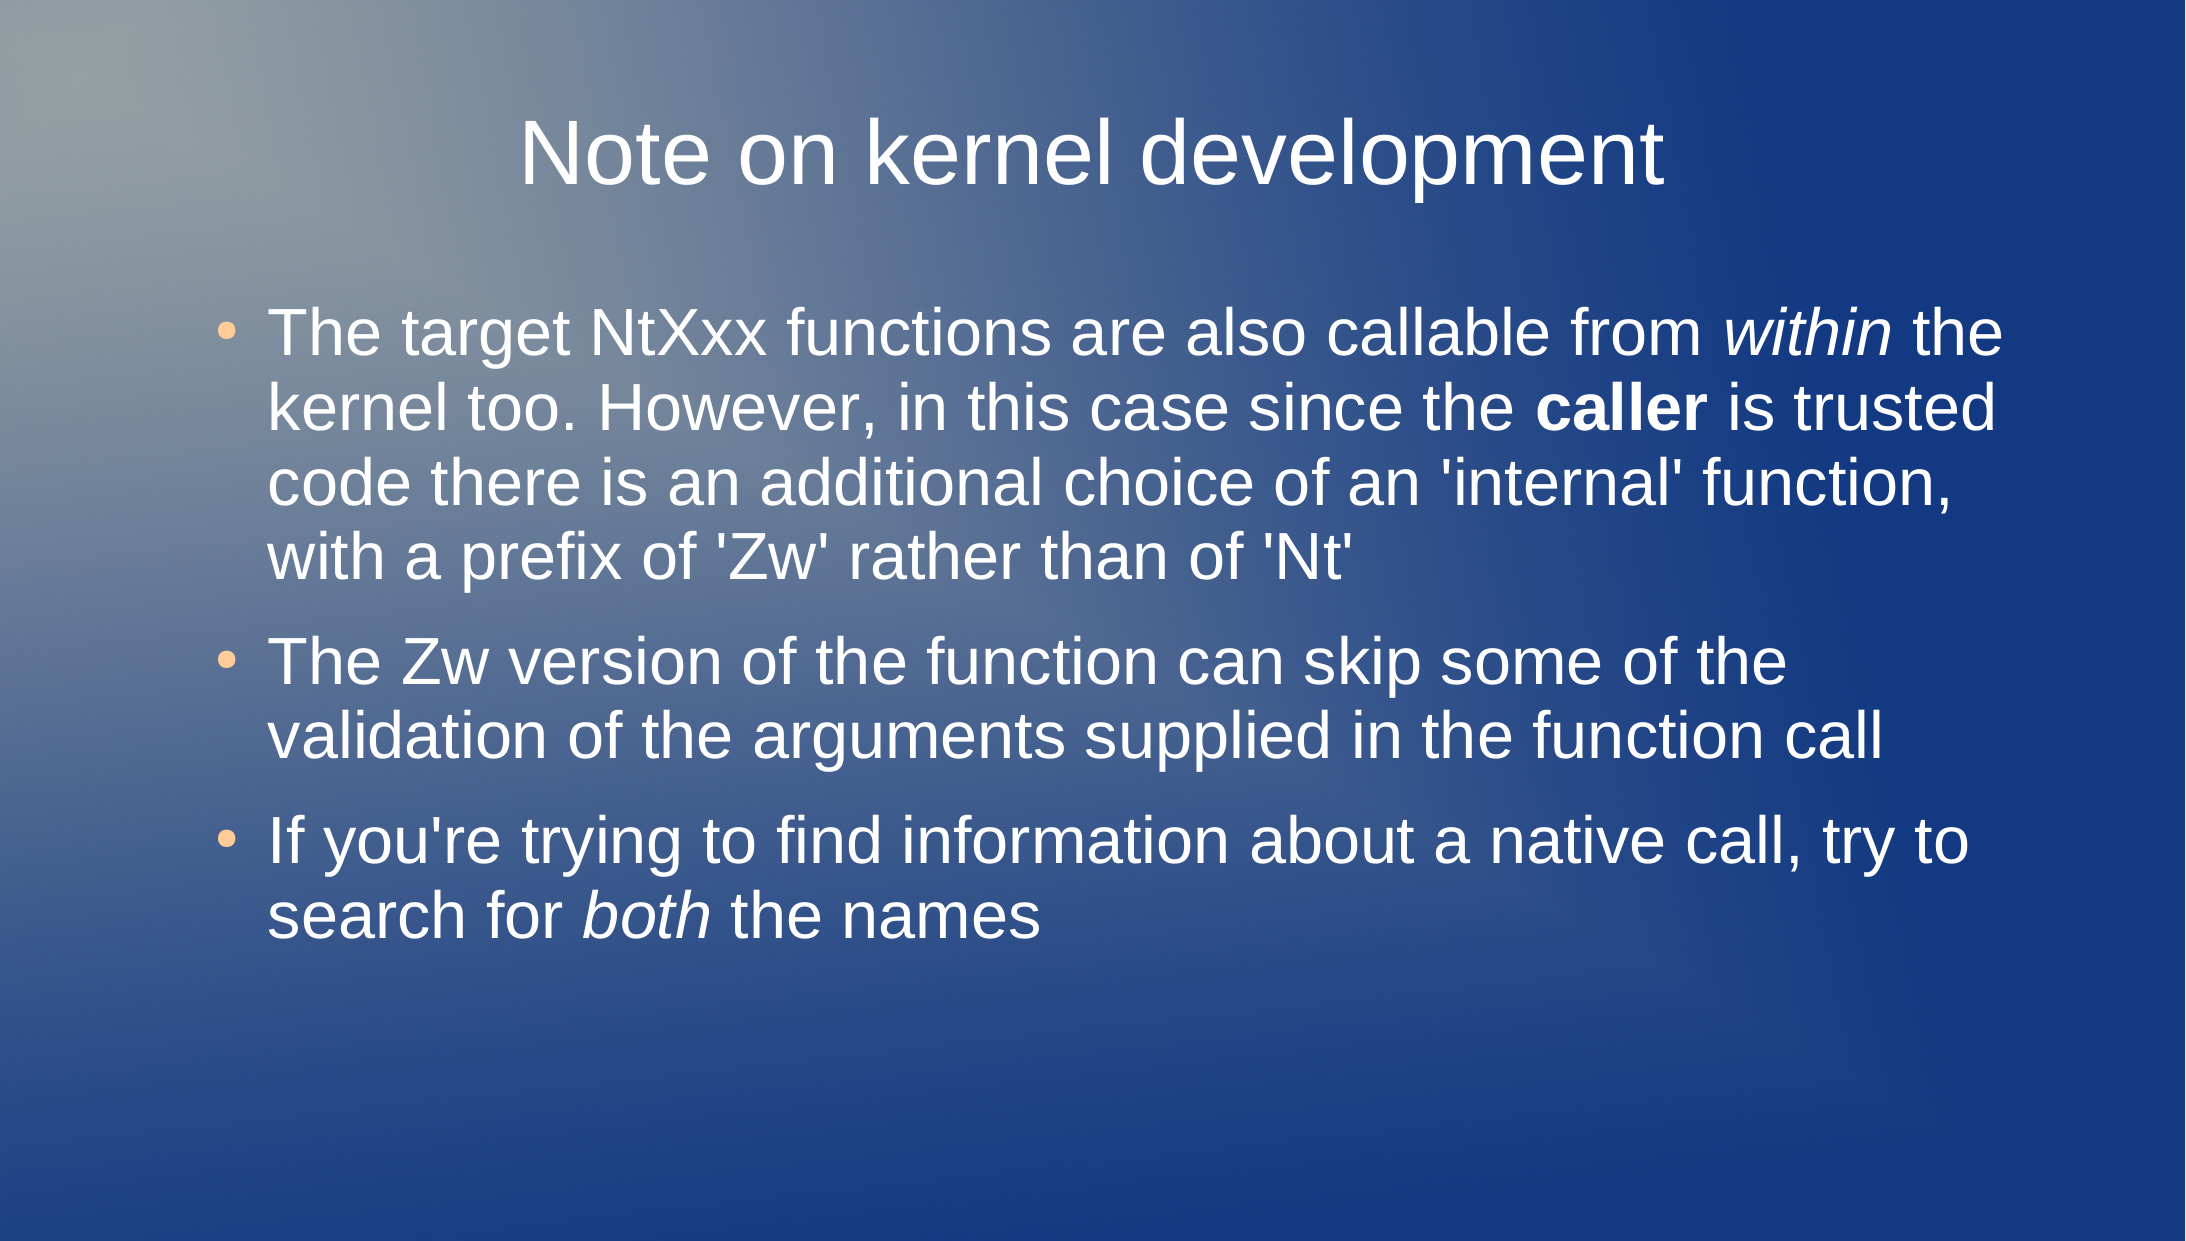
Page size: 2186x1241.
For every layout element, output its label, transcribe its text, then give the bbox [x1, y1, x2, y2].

list The target NtXxx functions are also callable from within the kernel too. However, in this case since the caller is trusted code there is an additional choice of an 'internal' function, with a prefix of 'Zw' rather than of 'Nt' The Zw version of the function can skip some of the validation of the arguments supplied in the function call If you're trying to find information about a native call, try to search for both the names [197, 295, 2022, 1204]
picture [0, 0, 2186, 1241]
title Note on kernel development [109, 49, 2076, 257]
